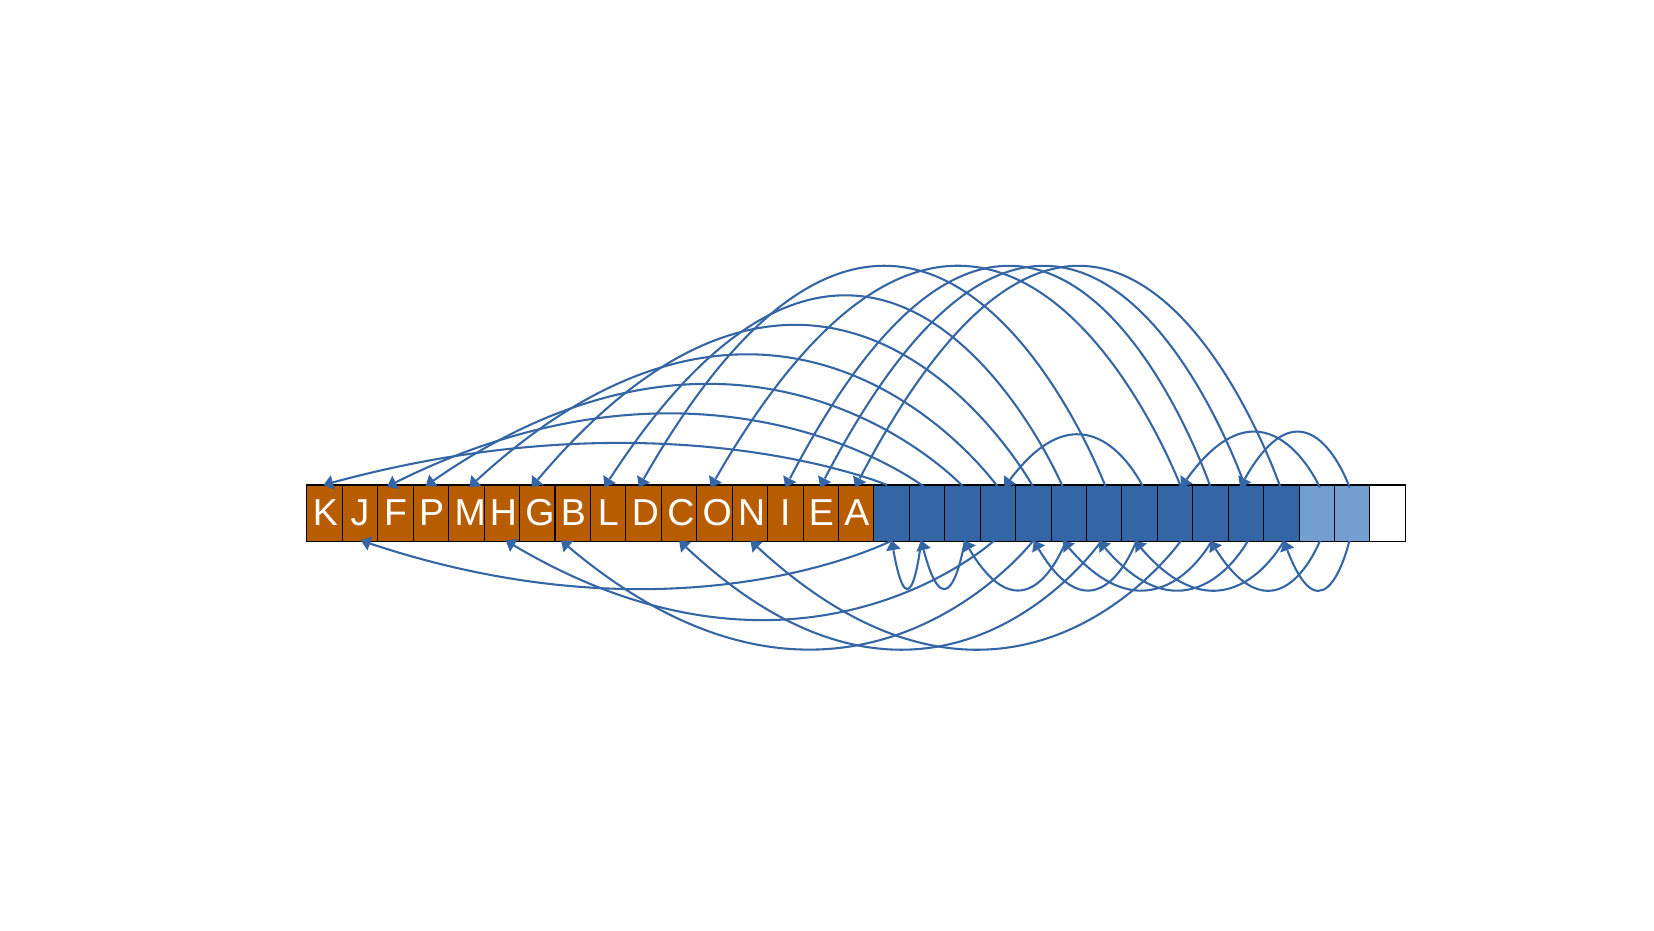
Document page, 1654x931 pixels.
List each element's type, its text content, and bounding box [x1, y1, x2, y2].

table_header A [839, 486, 873, 541]
table_header H [485, 486, 519, 541]
table_header C [662, 486, 696, 541]
table_header [1158, 486, 1192, 541]
table_header J [343, 486, 377, 541]
table_header [1016, 486, 1051, 541]
table_header I [768, 486, 803, 541]
table_header [1087, 486, 1121, 541]
table_header B [556, 486, 590, 541]
table_header [1264, 486, 1299, 541]
table_header [1052, 486, 1086, 541]
table_header O [697, 486, 732, 541]
table_header K [307, 486, 342, 541]
table_header P [414, 486, 448, 541]
table_header D [626, 486, 661, 541]
table_header [981, 486, 1015, 541]
table_header M [449, 486, 484, 541]
table_header G [520, 486, 554, 541]
table_header [1229, 486, 1263, 541]
table_header [1335, 486, 1369, 541]
table_header [1300, 486, 1334, 541]
table_header [1193, 486, 1228, 541]
table_header N [733, 486, 767, 541]
table_header [945, 486, 980, 541]
table_header F [378, 486, 413, 541]
table_header [1370, 486, 1405, 541]
table_header L [591, 486, 625, 541]
table_header [874, 486, 909, 541]
table_header [1122, 486, 1157, 541]
table_header [910, 486, 944, 541]
table_header E [804, 486, 838, 541]
